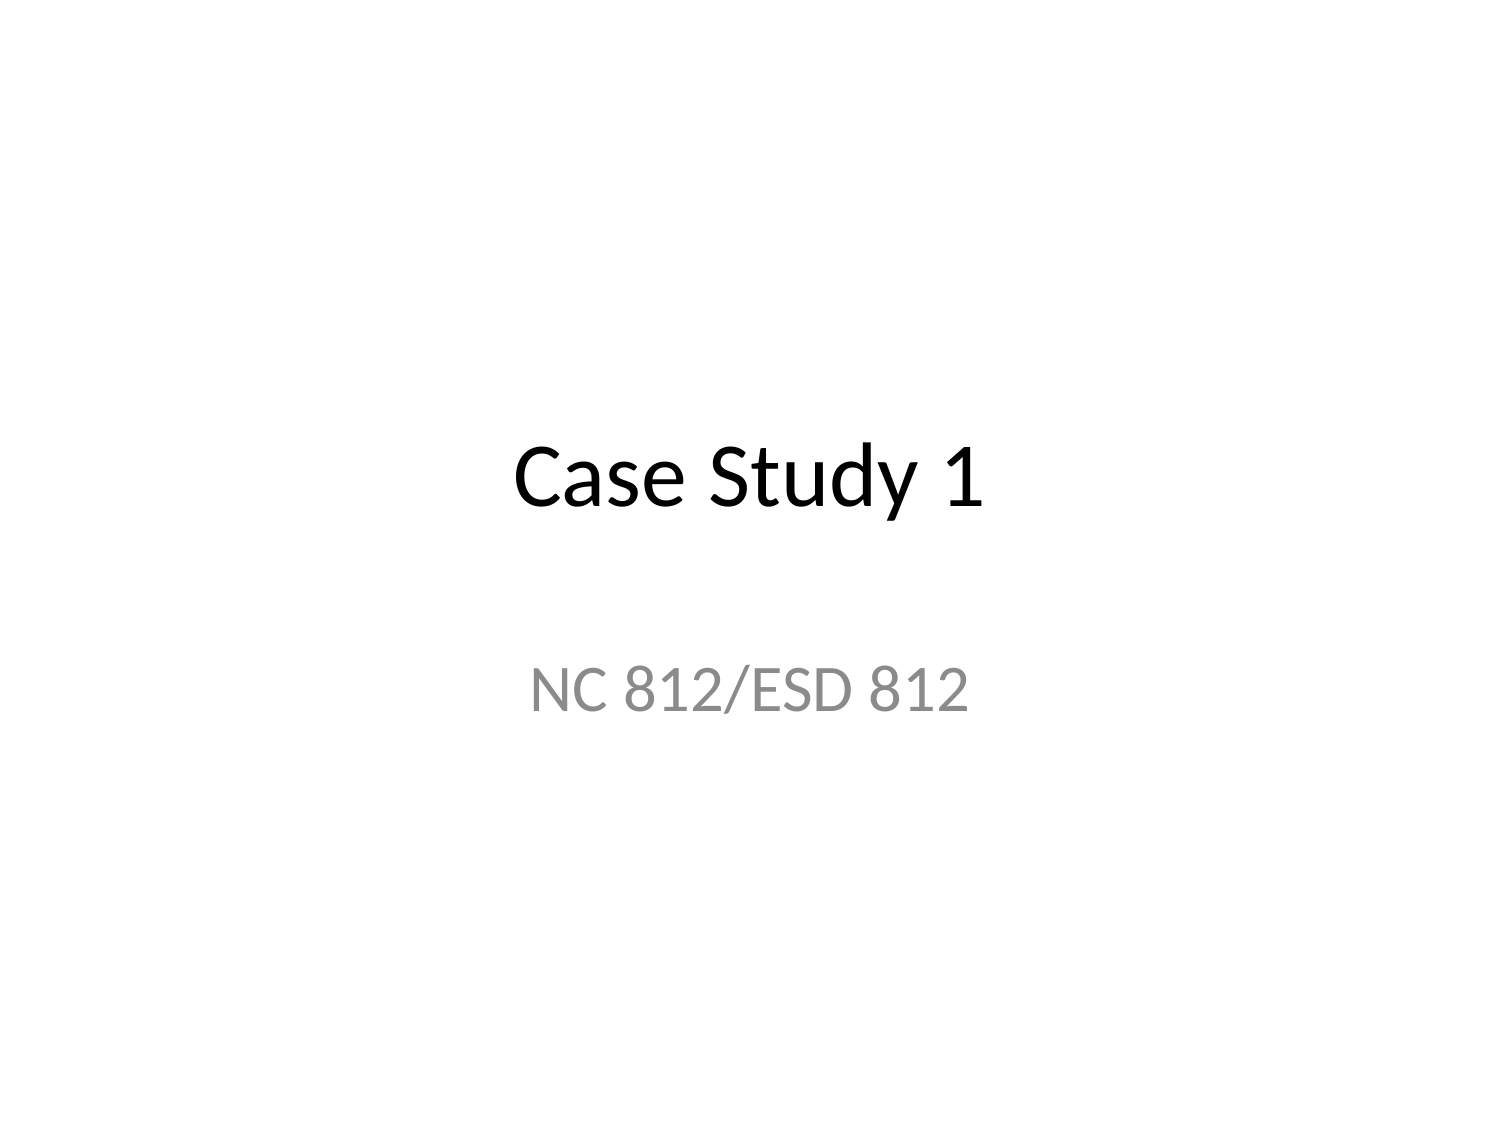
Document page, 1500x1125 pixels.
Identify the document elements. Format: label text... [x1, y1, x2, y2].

title Case Study 1 [112, 349, 1388, 591]
subtitle NC 812/ESD 812 [225, 637, 1275, 925]
